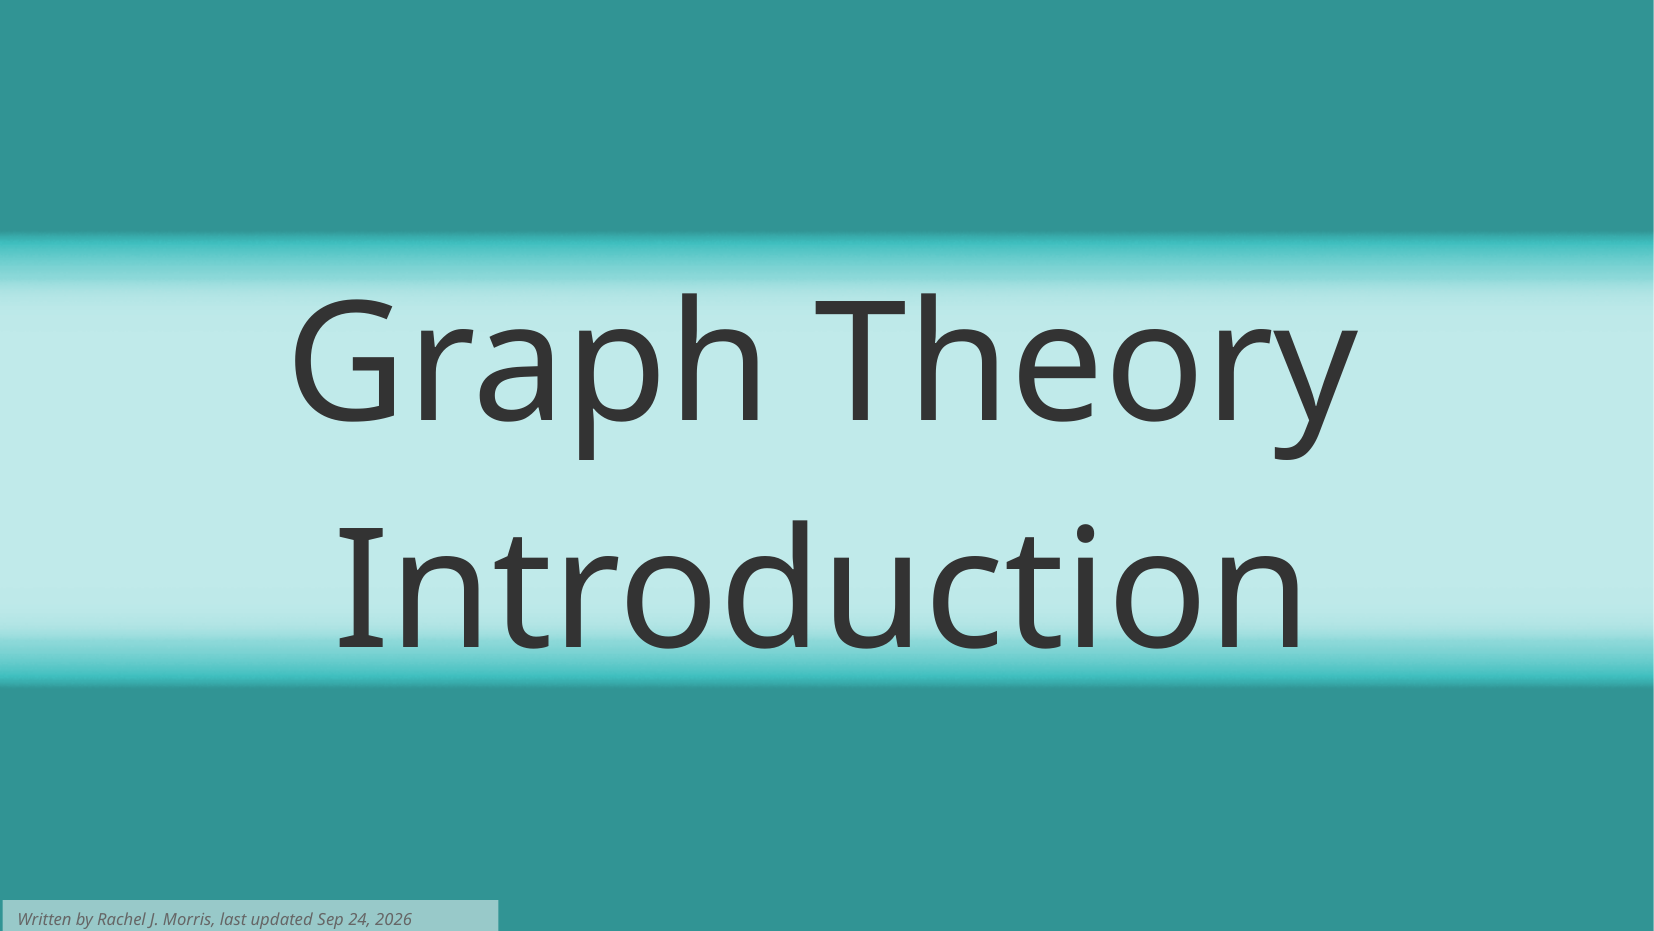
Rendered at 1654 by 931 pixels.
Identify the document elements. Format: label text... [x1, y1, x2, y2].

text_box Written by Rachel J. Morris, last updated Mar 27, 2018 [2, 900, 499, 931]
title Graph Theory Introduction [64, 60, 1582, 879]
picture [0, 0, 1654, 931]
